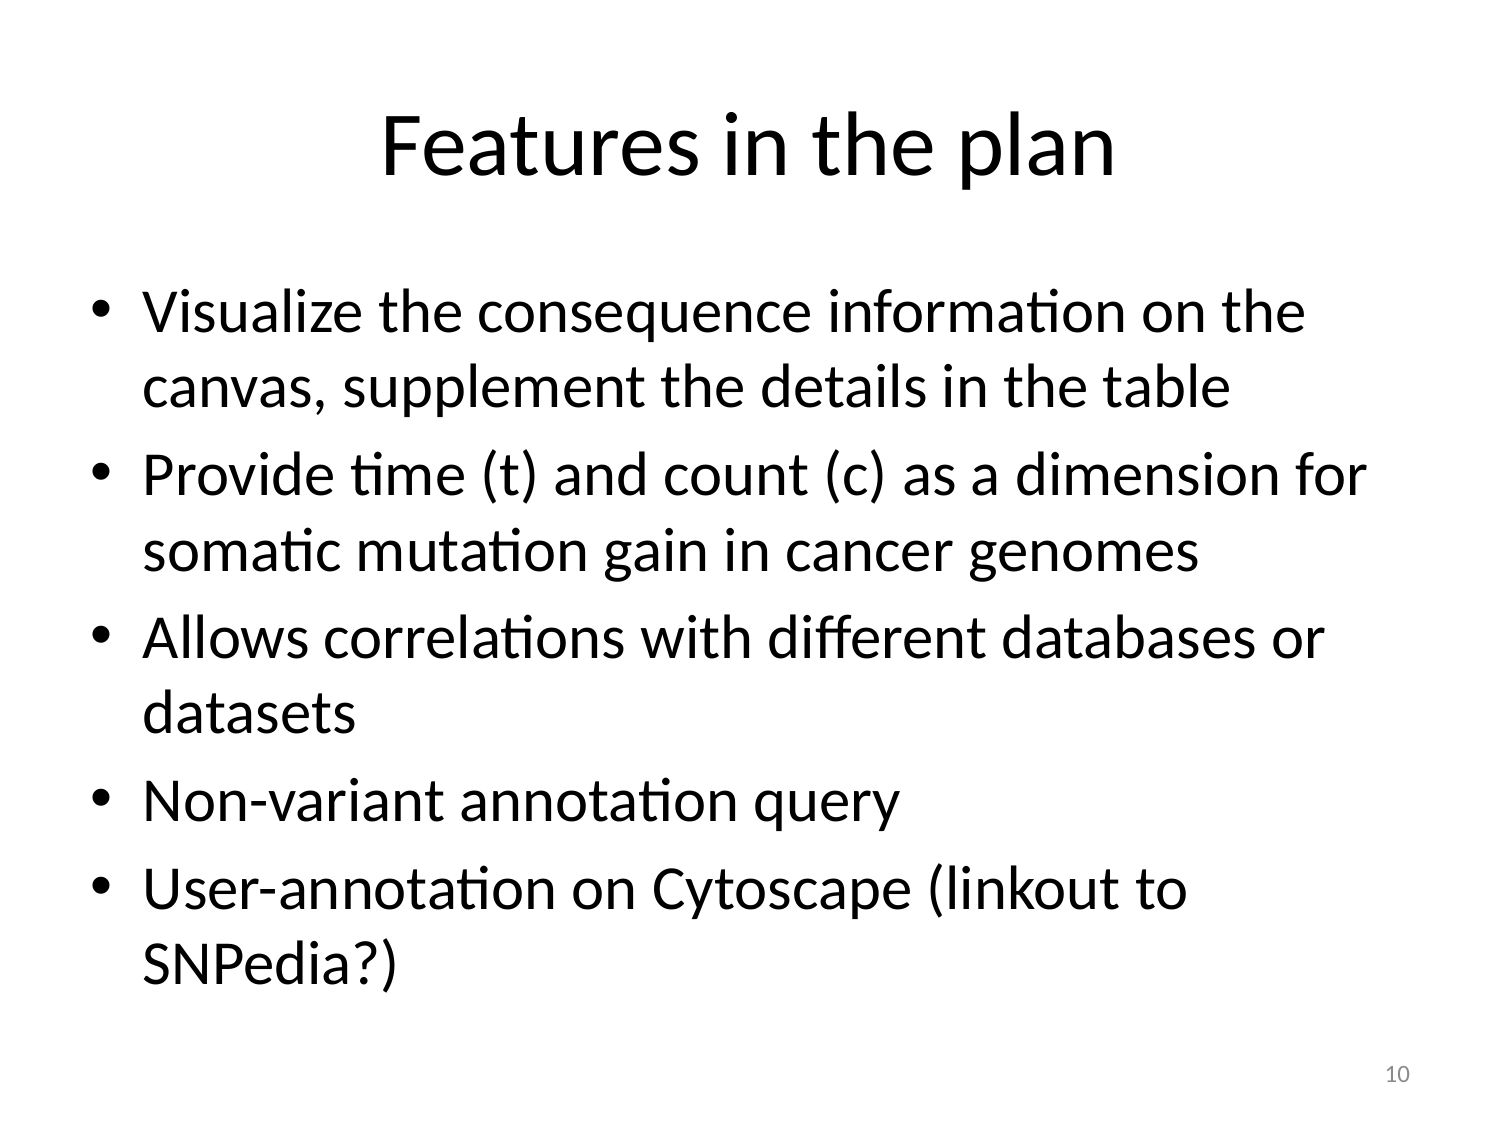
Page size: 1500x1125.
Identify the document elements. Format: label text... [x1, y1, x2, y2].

title Features in the plan [75, 45, 1425, 233]
slide_number <number> [1074, 1042, 1425, 1103]
list Visualize the consequence information on the canvas, supplement the details in the table Provide time (t) and count (c) as a dimension for somatic mutation gain in cancer genomes Allows correlations with different databases or datasets Non-variant annotation query User-annotation on Cytoscape (linkout to SNPedia?) [75, 262, 1425, 1005]
